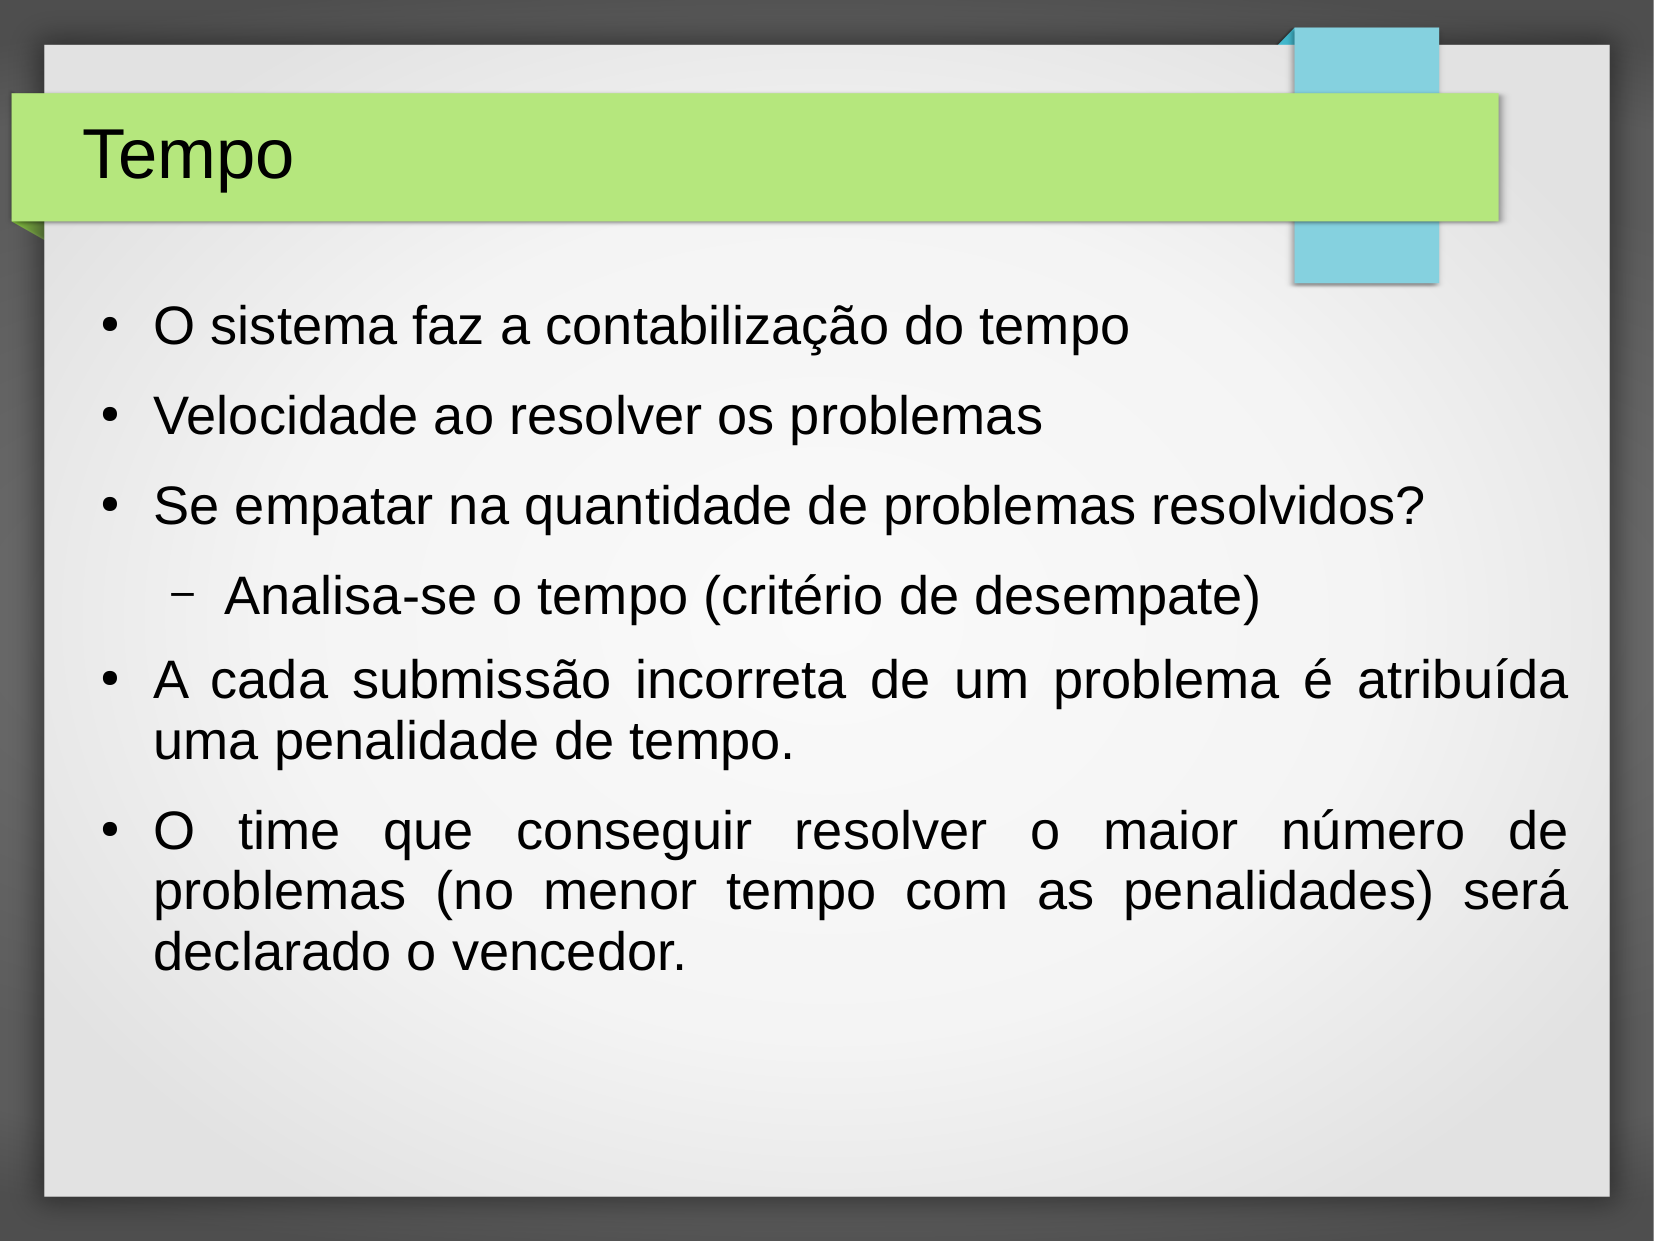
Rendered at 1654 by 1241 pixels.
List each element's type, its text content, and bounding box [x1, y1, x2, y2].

picture [0, 0, 1654, 1241]
title Tempo [82, 94, 1264, 213]
list O sistema faz a contabilização do tempo Velocidade ao resolver os problemas Se empatar na quantidade de problemas resolvidos? Analisa-se o tempo (critério de desempate) A cada submissão incorreta de um problema é atribuída uma penalidade de tempo. O time que conseguir resolver o maior número de problemas (no menor tempo com as penalidades) será declarado o vencedor. [82, 295, 1571, 1015]
